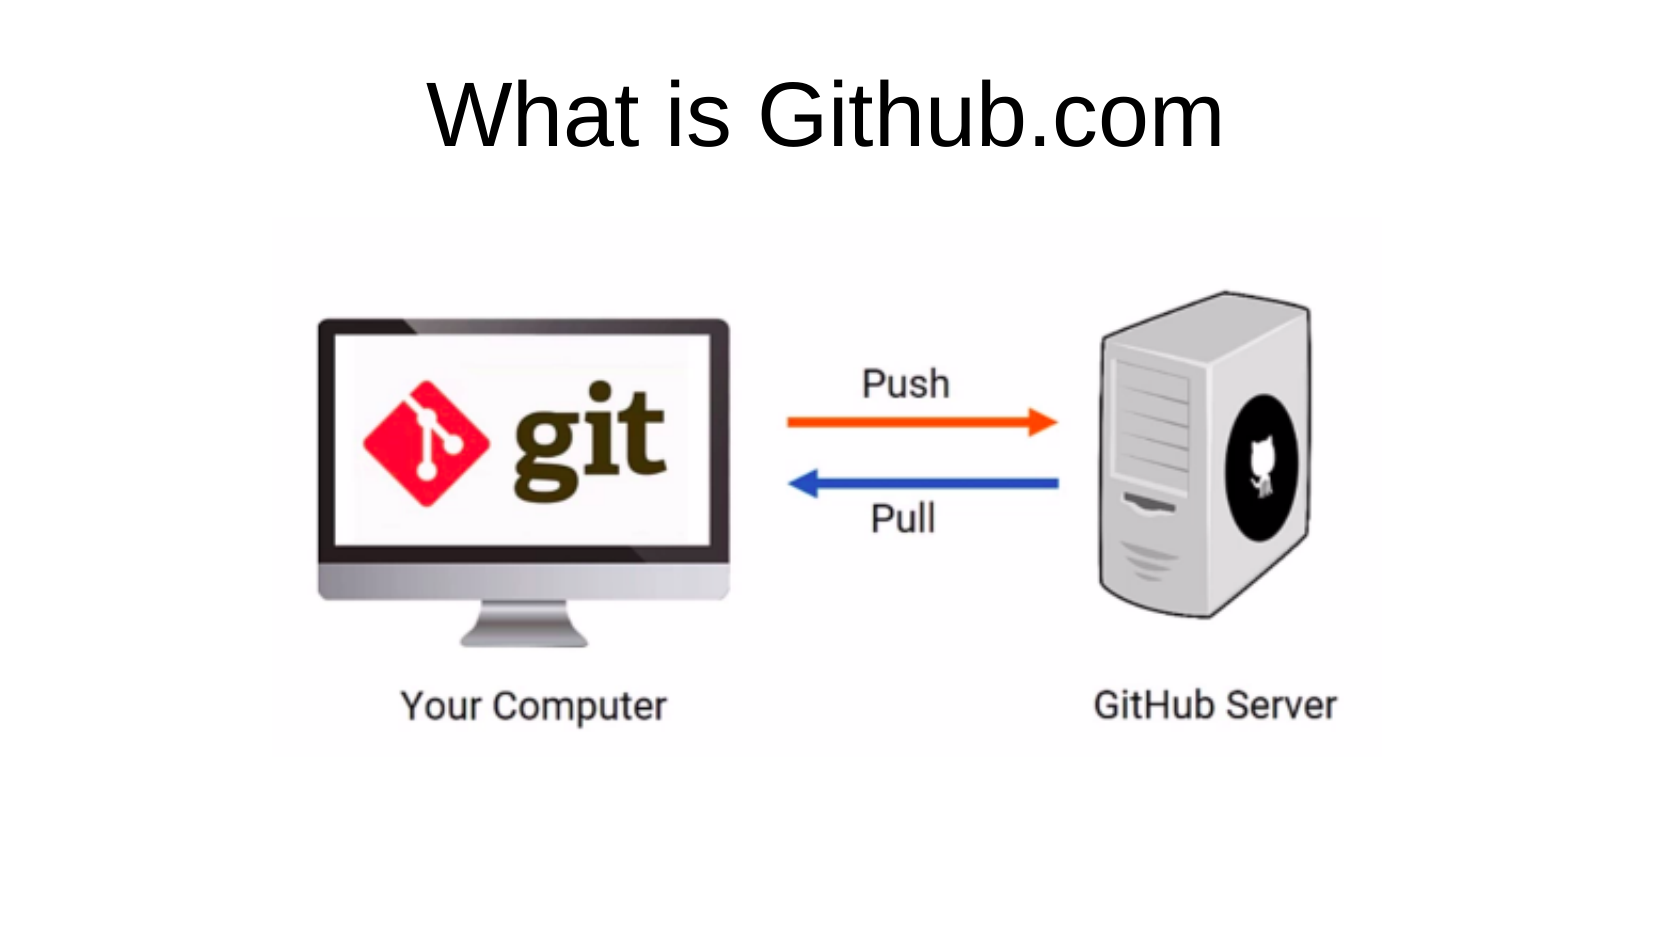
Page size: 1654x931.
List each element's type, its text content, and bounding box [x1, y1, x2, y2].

picture [272, 217, 1382, 758]
title What is Github.com [82, 37, 1571, 193]
